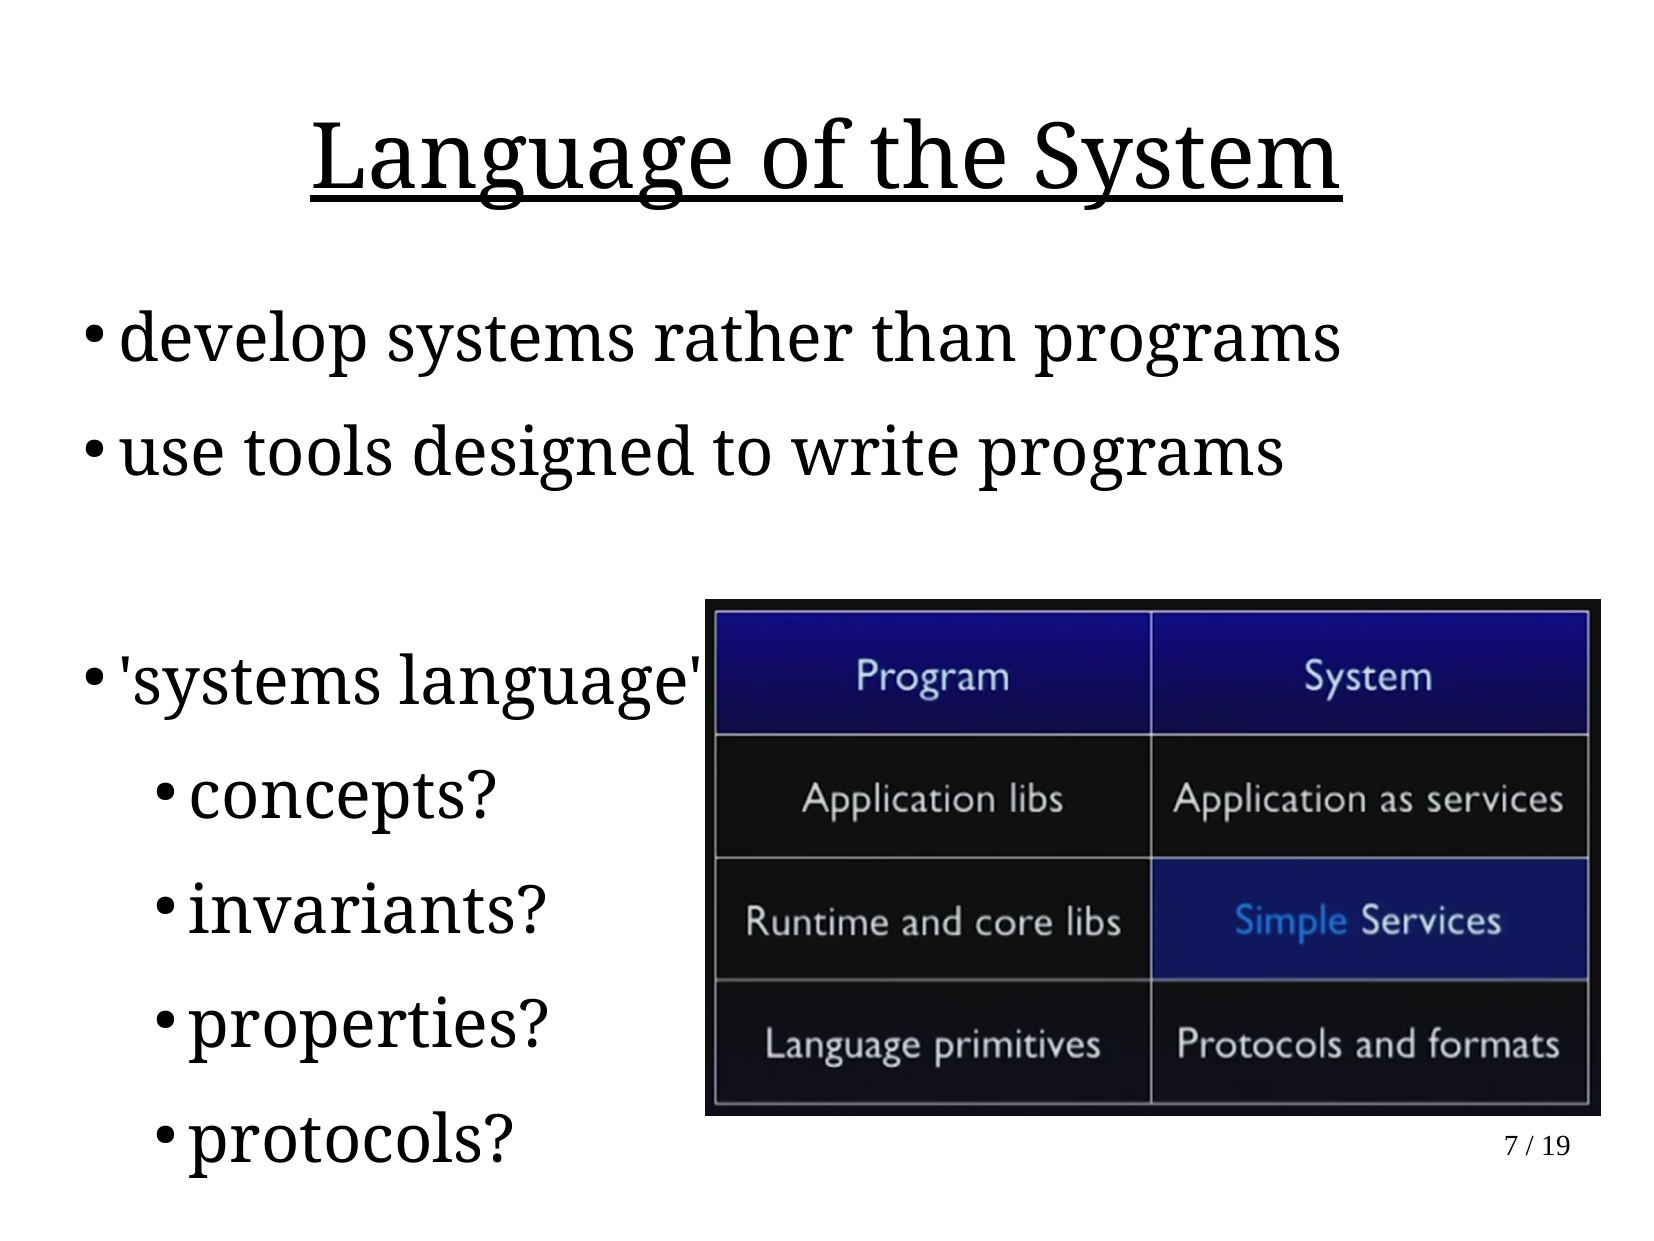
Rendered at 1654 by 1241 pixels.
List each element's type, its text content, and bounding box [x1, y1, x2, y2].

subtitle develop systems rather than programs use tools designed to write programs 'systems language': concepts? invariants? properties? protocols? [82, 290, 1571, 1186]
picture [705, 599, 1601, 1116]
title Language of the System [82, 49, 1571, 257]
